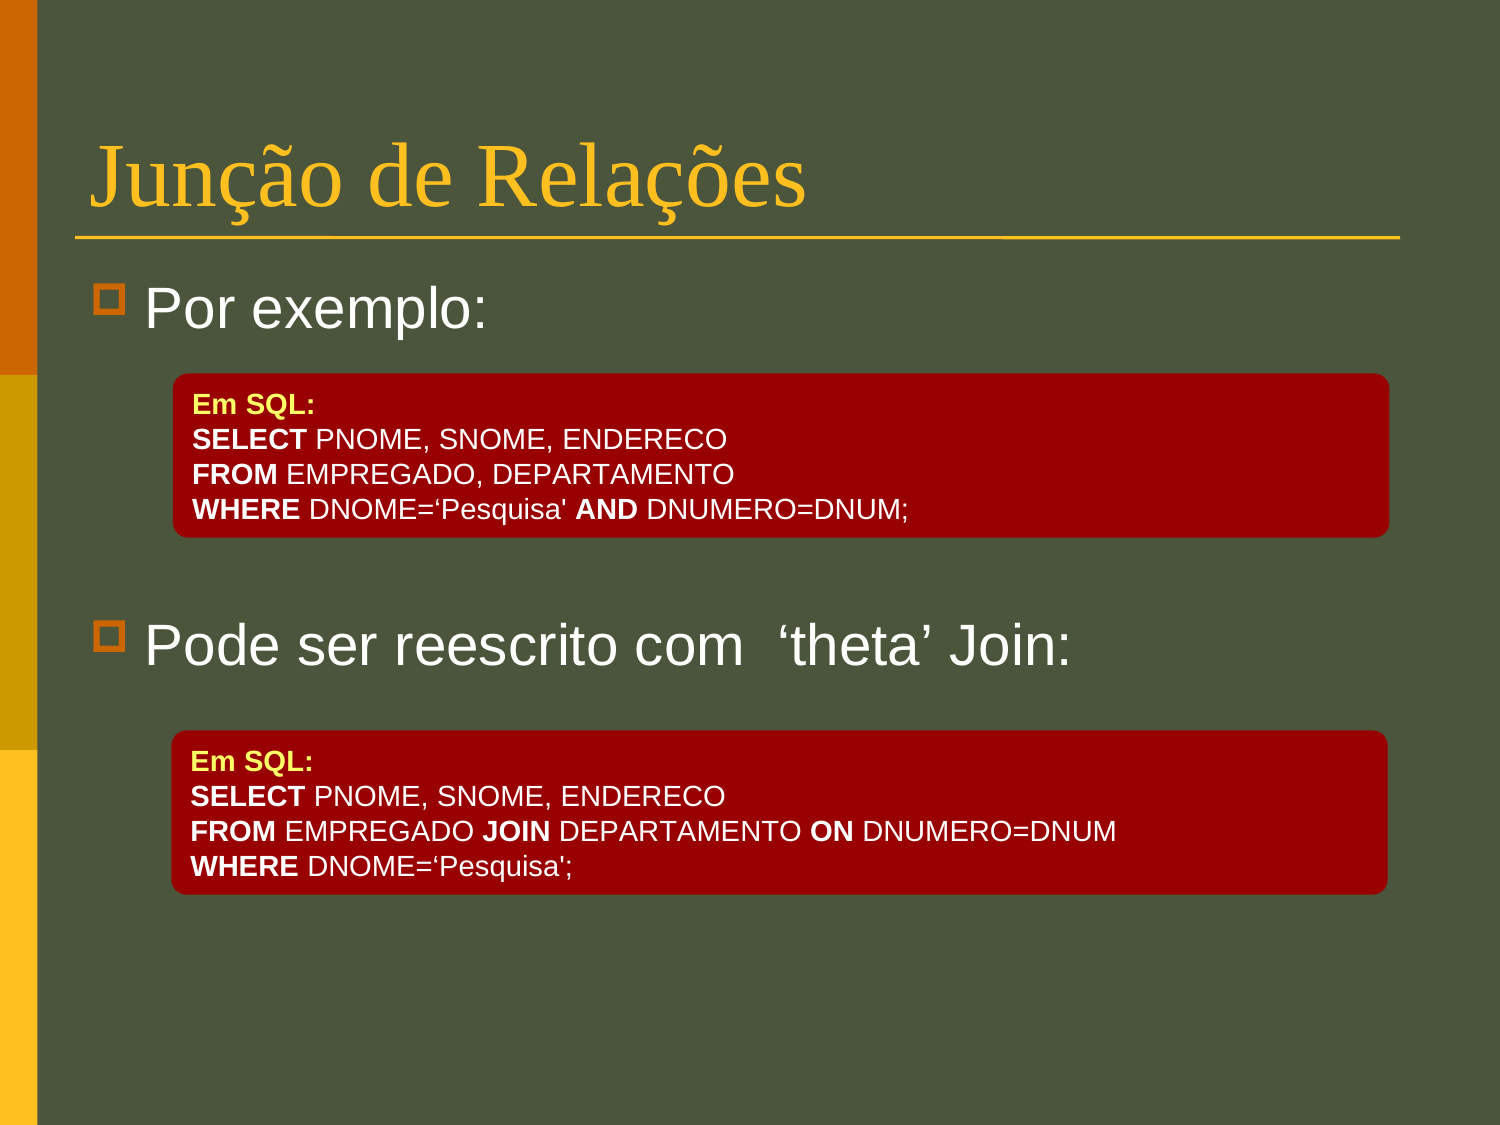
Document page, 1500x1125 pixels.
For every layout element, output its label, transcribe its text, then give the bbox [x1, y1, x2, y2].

text_box Em SQL: SELECT PNOME, SNOME, ENDERECO FROM EMPREGADO, DEPARTAMENTO WHERE DNOME=‘Pesquisa' AND DNUMERO=DNUM; [172, 373, 1390, 538]
text_box Em SQL: SELECT PNOME, SNOME, ENDERECO FROM EMPREGADO JOIN DEPARTAMENTO ON DNUMERO=DNUM WHERE DNOME=‘Pesquisa'; [171, 730, 1388, 895]
list Por exemplo: Pode ser reescrito com ‘theta’ Join: [75, 262, 1426, 1006]
title Junção de Relações [75, 45, 1426, 233]
